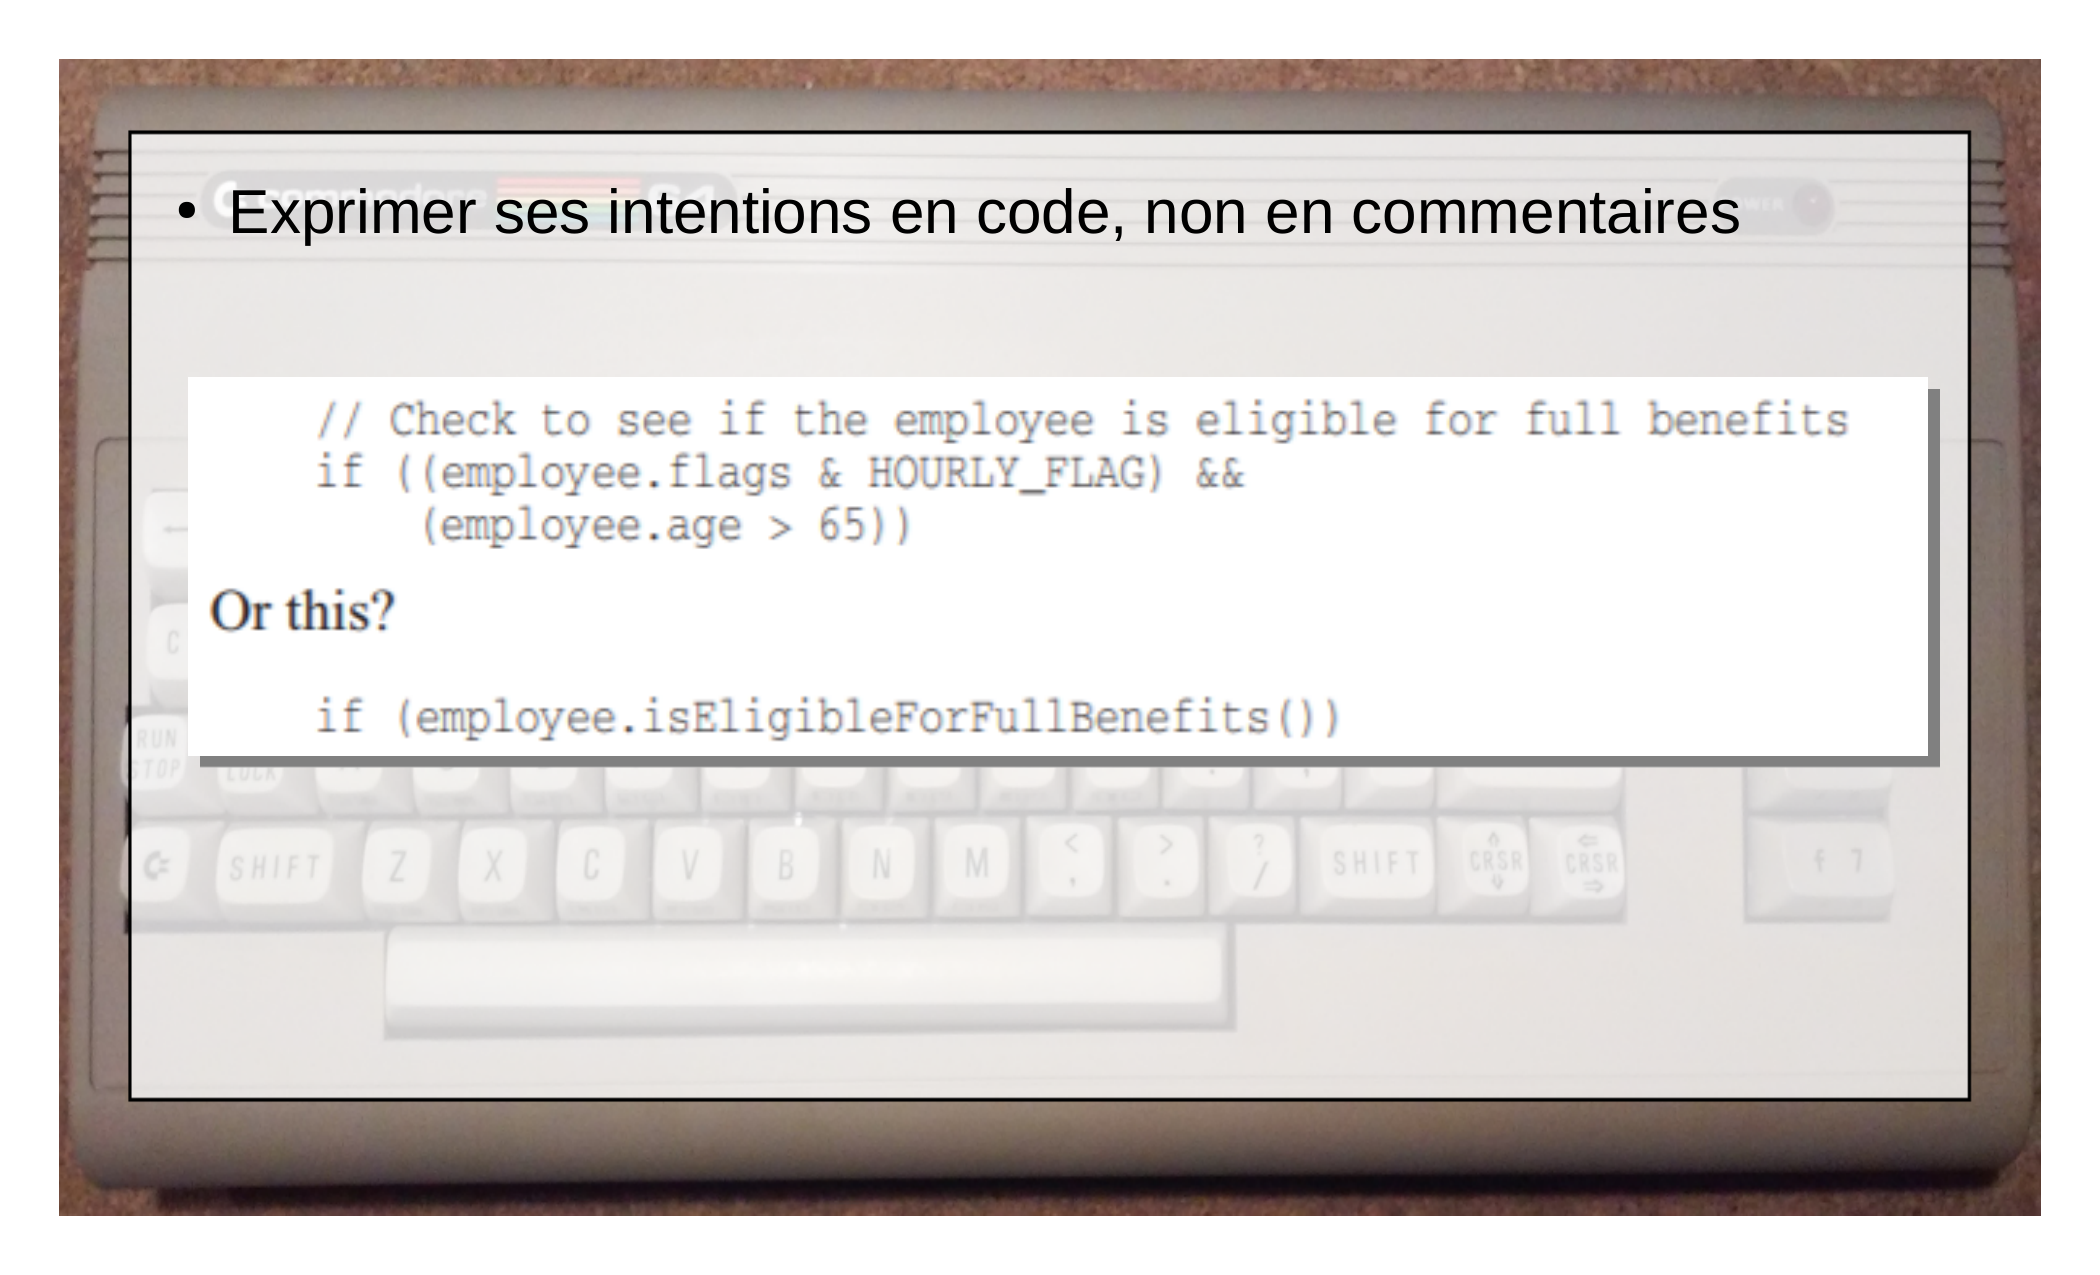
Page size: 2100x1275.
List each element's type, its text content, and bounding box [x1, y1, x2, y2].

list Exprimer ses intentions en code, non en commentaires [158, 177, 1942, 1094]
picture [59, 59, 2041, 1216]
